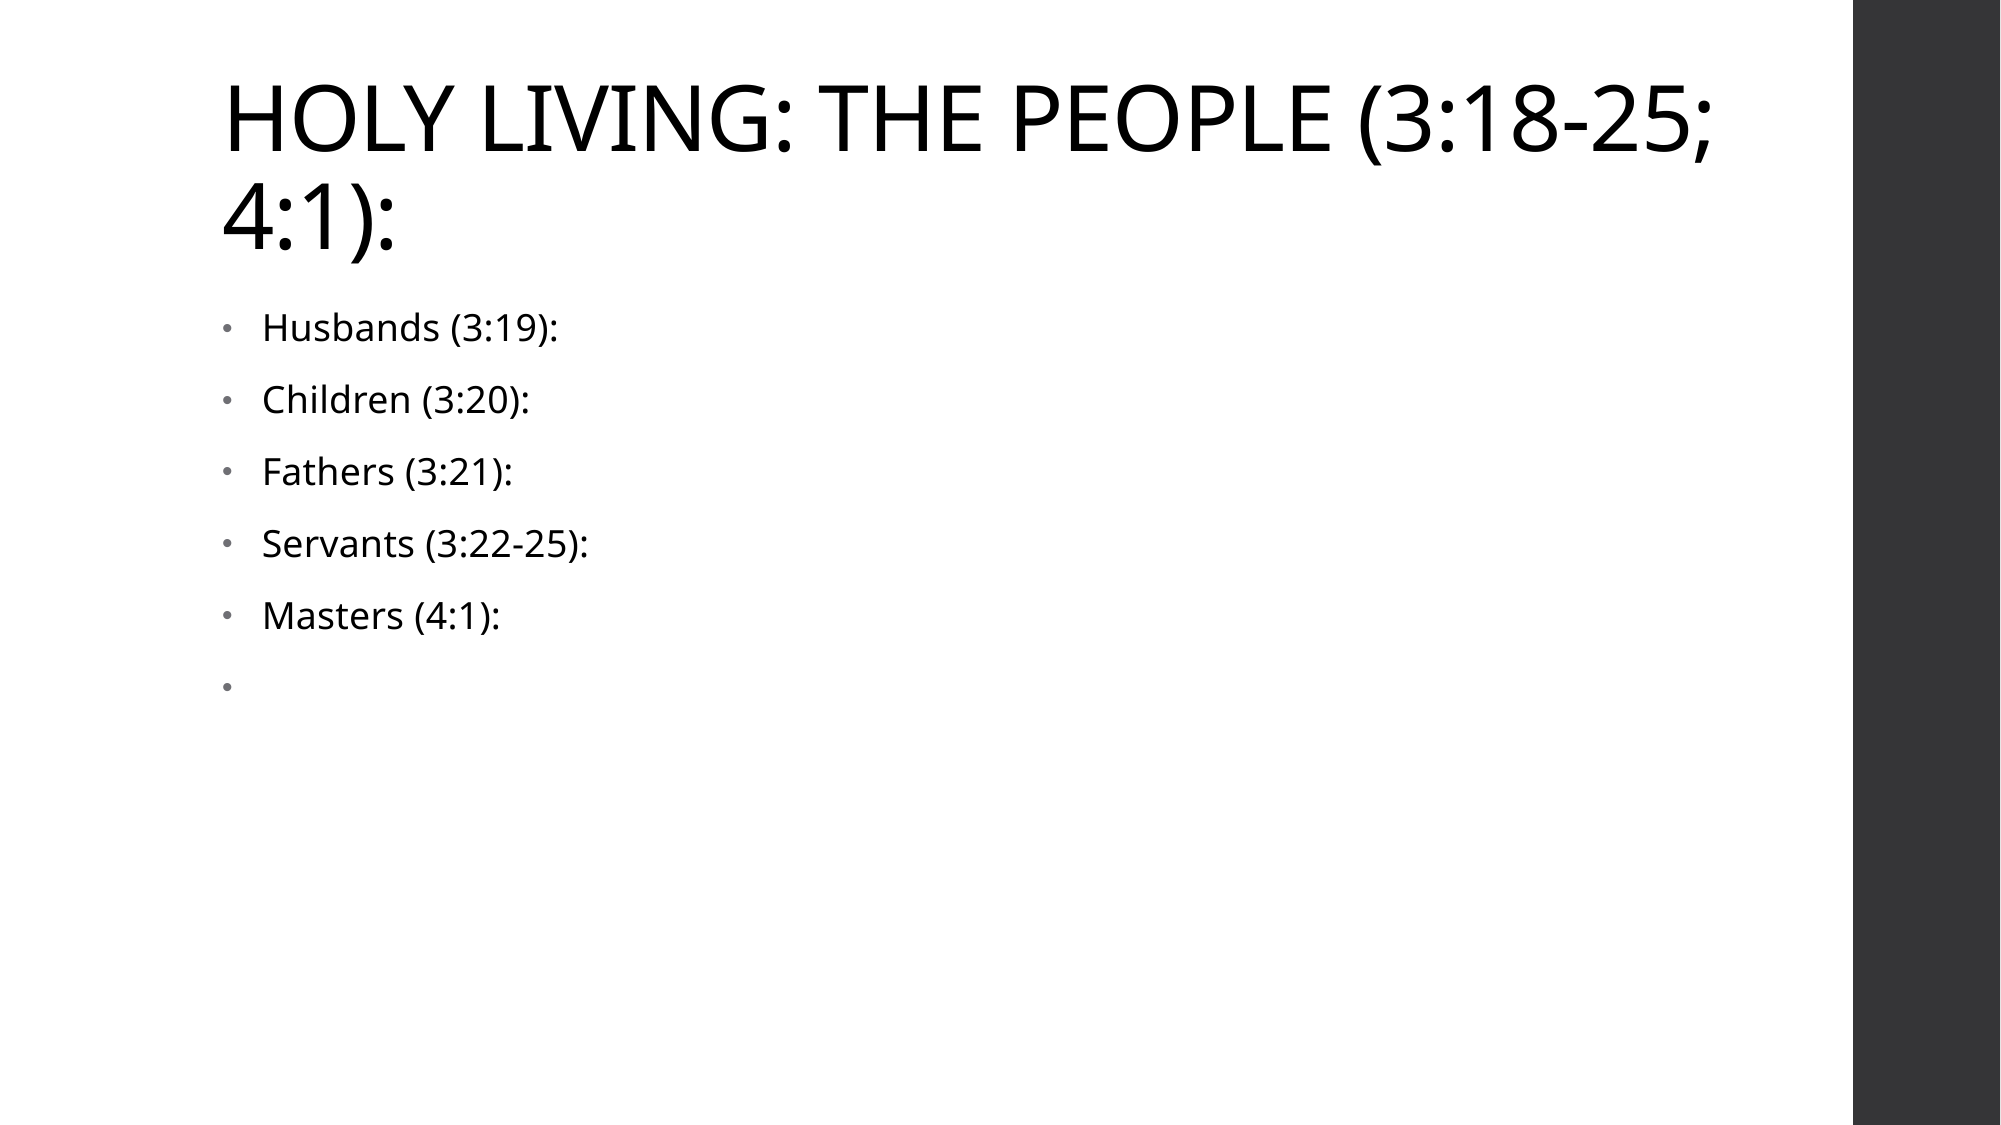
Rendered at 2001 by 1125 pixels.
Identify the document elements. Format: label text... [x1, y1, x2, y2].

list Husbands (3:19): Children (3:20): Fathers (3:21): Servants (3:22-25): Masters (4:1): [206, 299, 1617, 1014]
title HOLY LIVING: THE PEOPLE (3:18-25; 4:1): [206, 60, 1797, 278]
